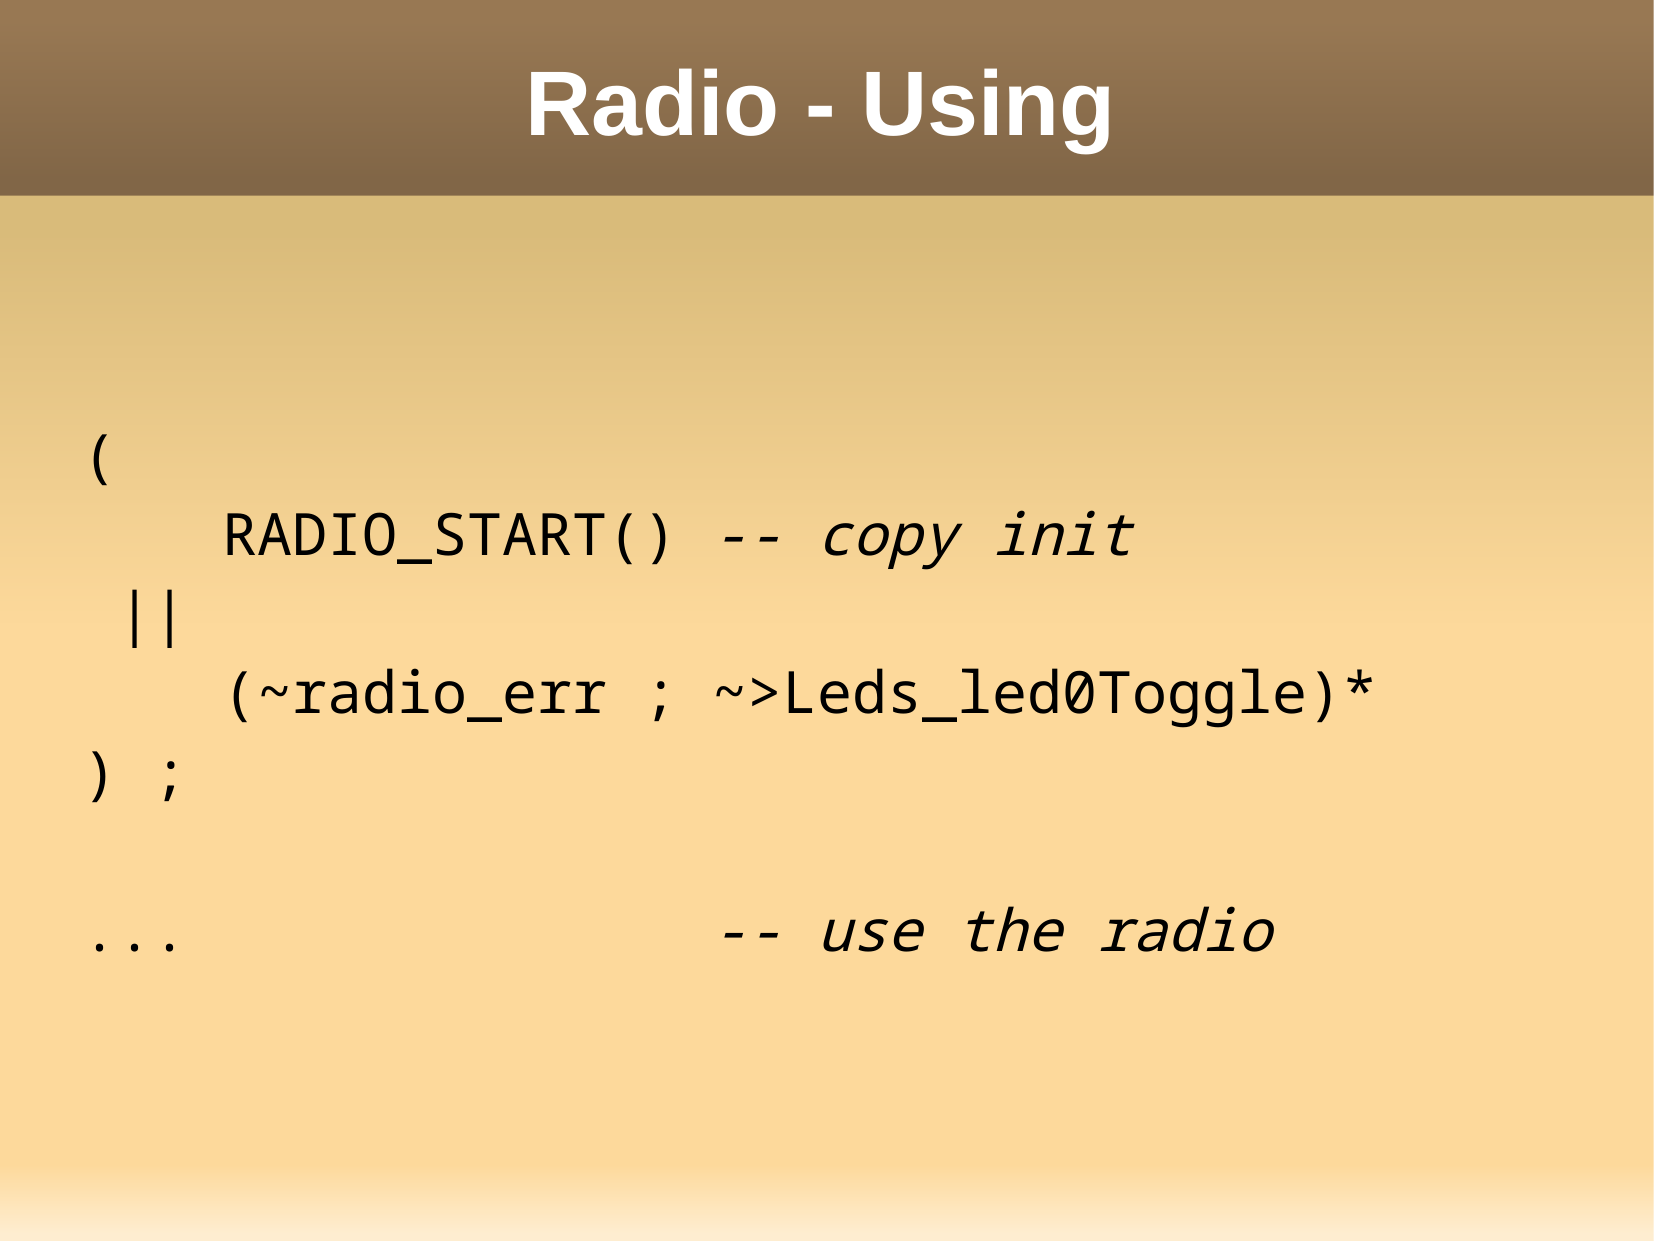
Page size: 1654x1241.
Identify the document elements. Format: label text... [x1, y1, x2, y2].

subtitle ( RADIO_START() -- copy init || (~radio_err ; ~>Leds_led0Toggle)* ) ; ... -- use the radio [82, 392, 1571, 1070]
title Radio - Using [76, 0, 1565, 208]
picture [0, 0, 1654, 1241]
